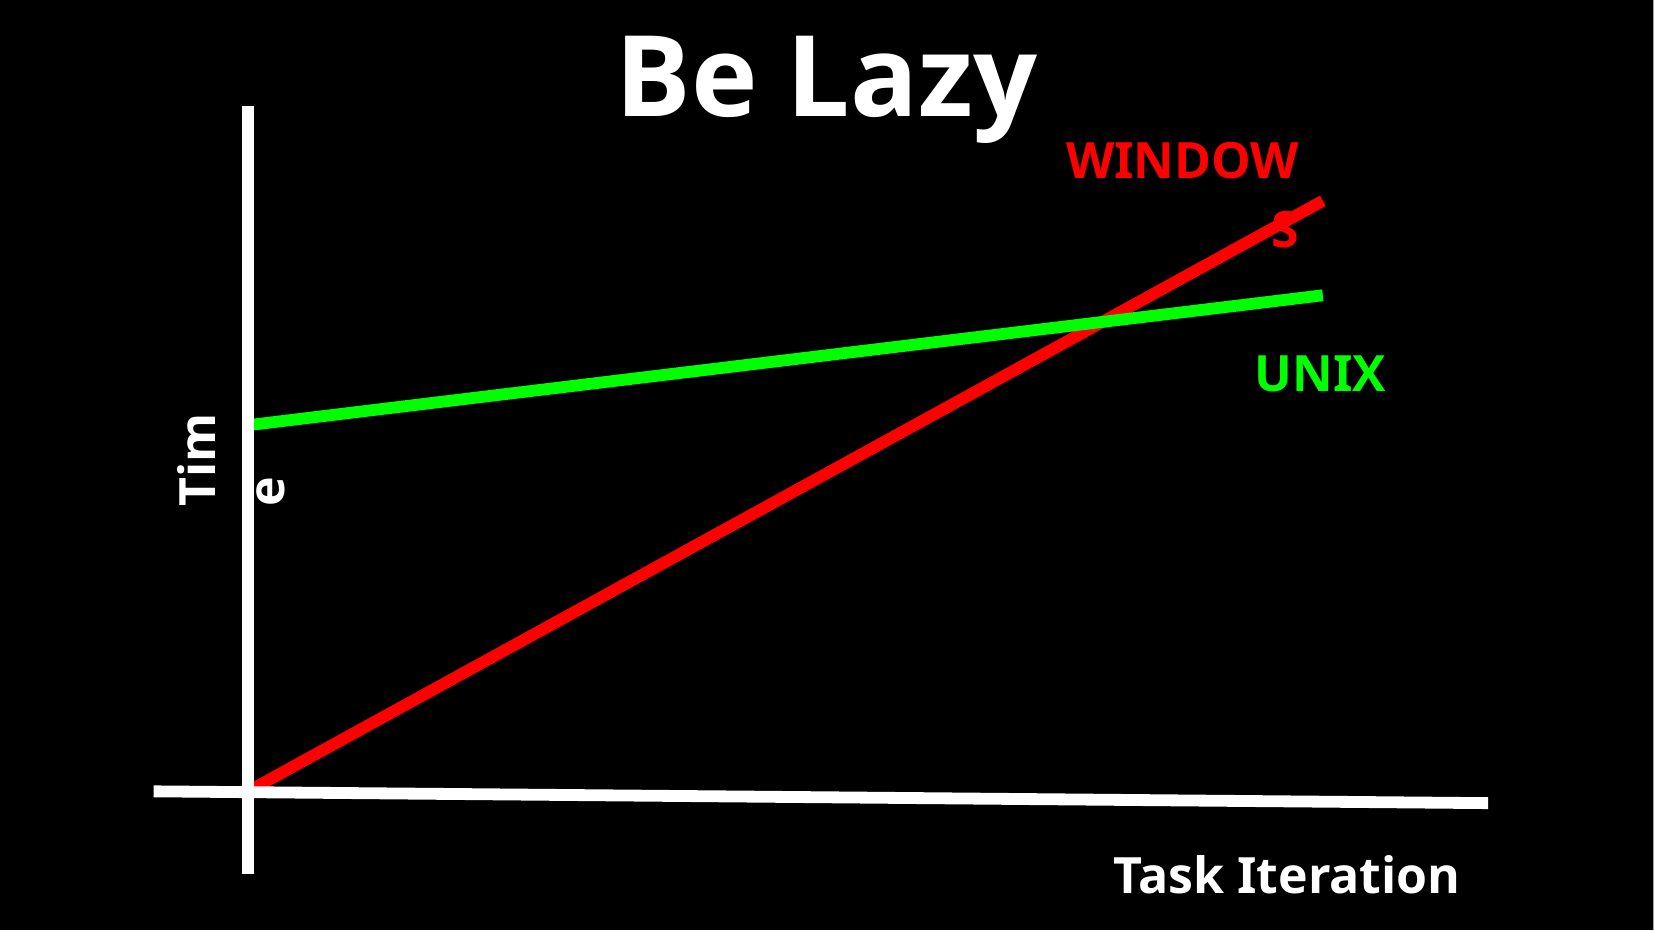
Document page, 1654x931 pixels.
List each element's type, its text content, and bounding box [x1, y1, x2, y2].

text_box UNIX [1240, 330, 1524, 440]
text_box Task Iteration [1098, 832, 1501, 931]
text_box Time [155, 381, 287, 522]
title Be Lazy [82, 0, 1571, 215]
text_box WINDOWS [1051, 215, 1335, 250]
